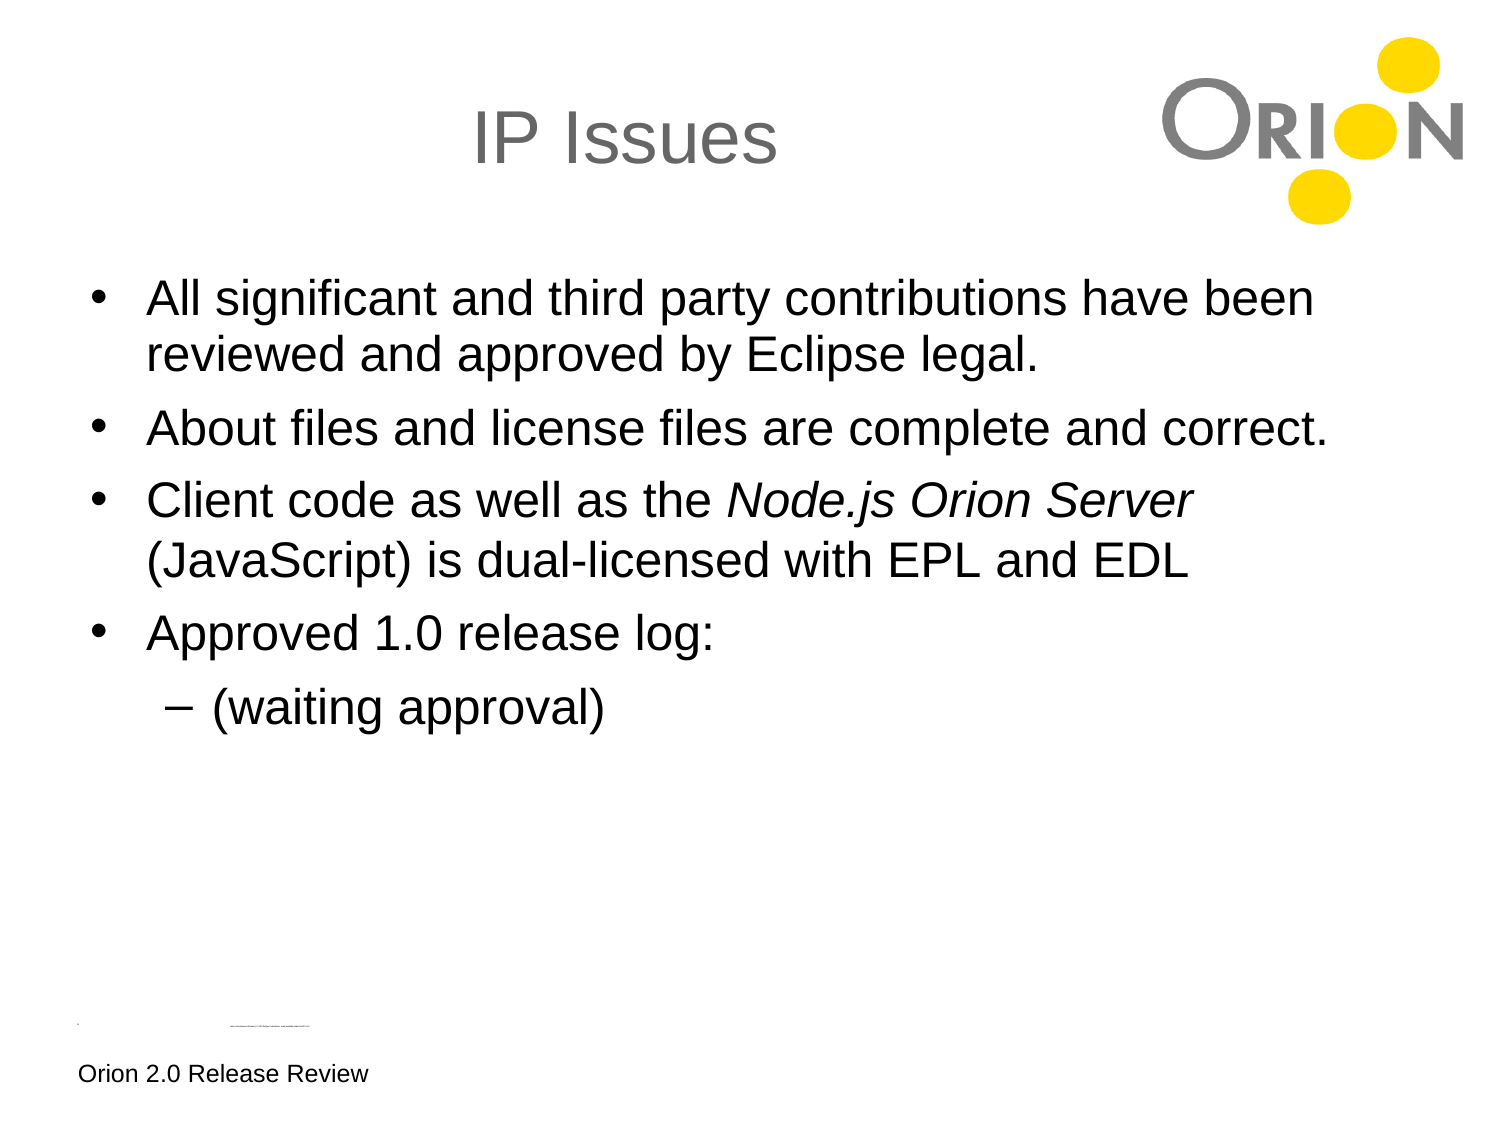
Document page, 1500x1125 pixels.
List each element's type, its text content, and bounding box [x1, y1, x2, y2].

list All significant and third party contributions have been reviewed and approved by Eclipse legal. About files and license files are complete and correct. Client code as well as the Node.js Orion Server (JavaScript) is dual-licensed with EPL and EDL Approved 1.0 release log: (waiting approval) [75, 262, 1426, 1006]
title IP Issues [74, 45, 1176, 233]
picture [1162, 37, 1463, 225]
